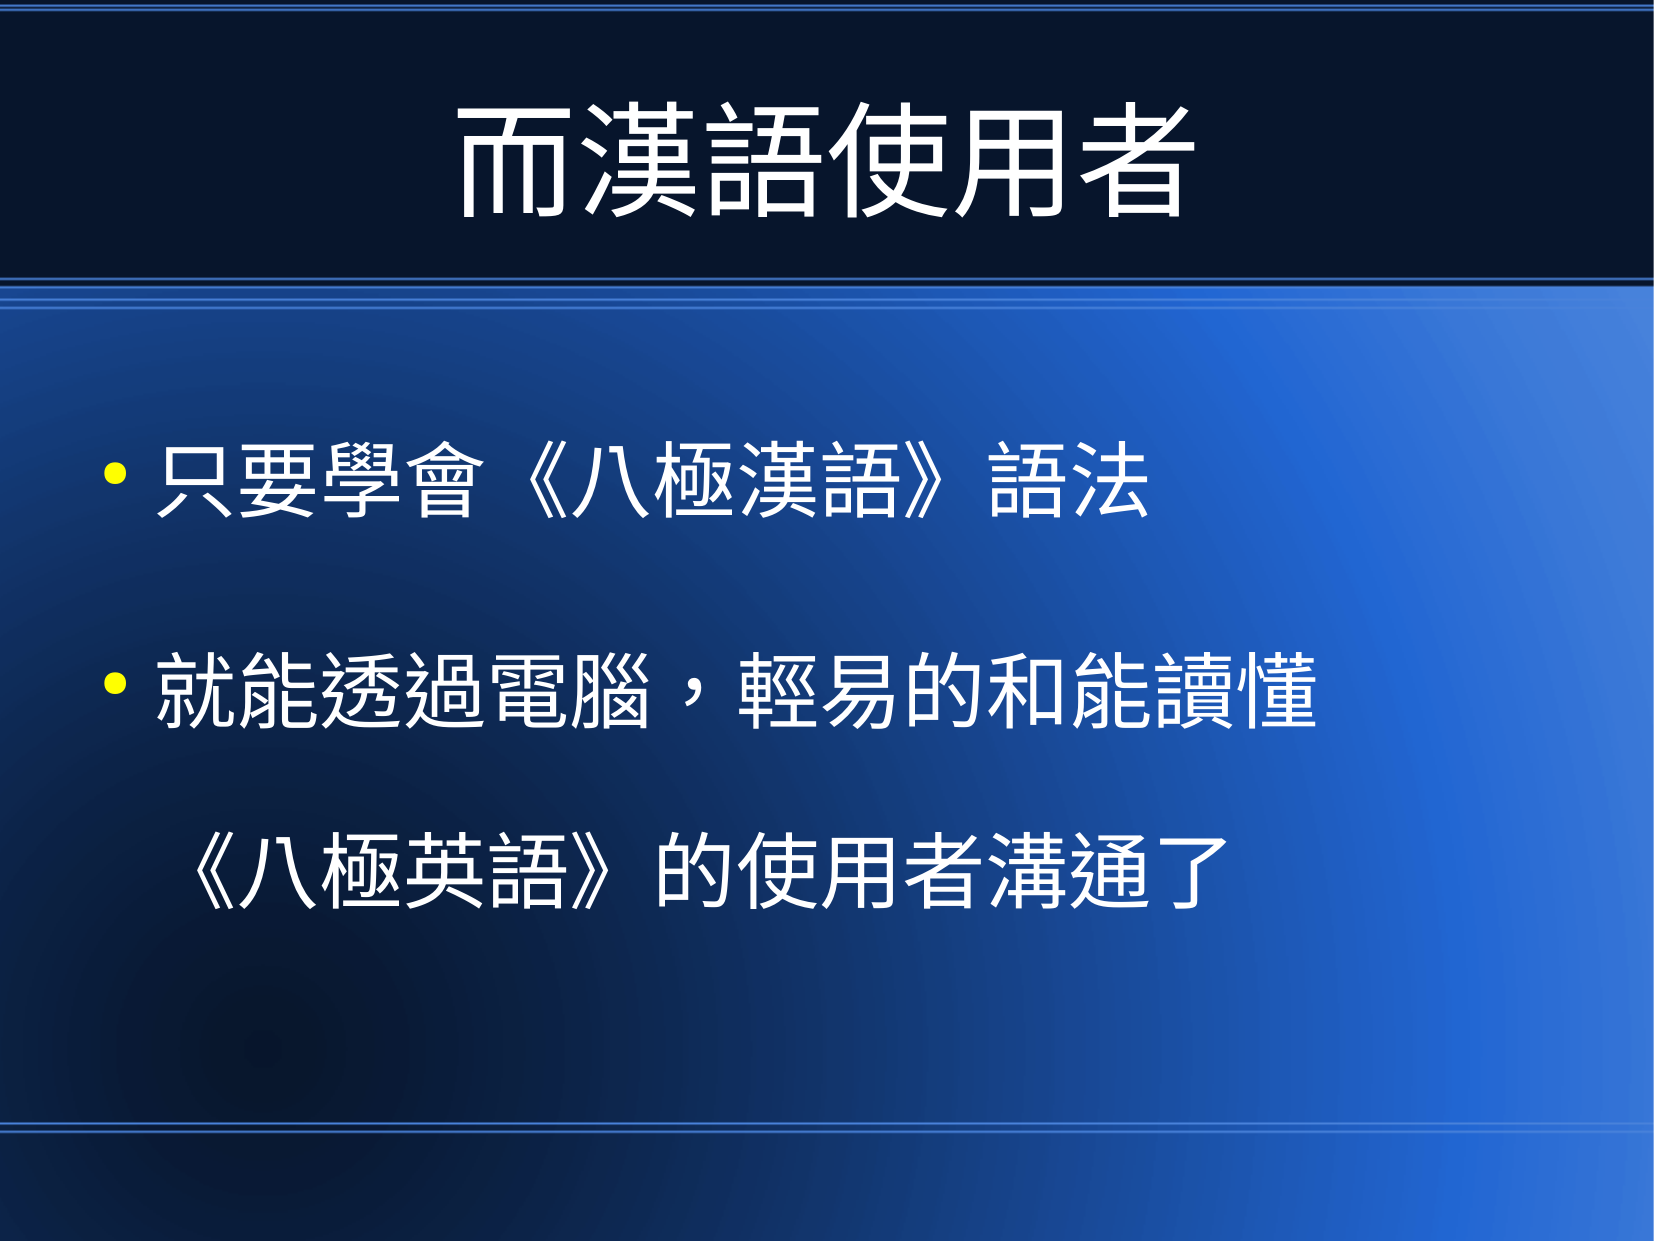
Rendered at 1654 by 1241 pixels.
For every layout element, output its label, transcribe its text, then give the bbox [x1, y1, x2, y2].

title 而漢語使用者 [82, 49, 1571, 257]
list 只要學會《八極漢語》語法 就能透過電腦，輕易的和能讀懂 《八極英語》的使用者溝通了 [82, 355, 1571, 1241]
picture [0, 0, 1654, 1241]
